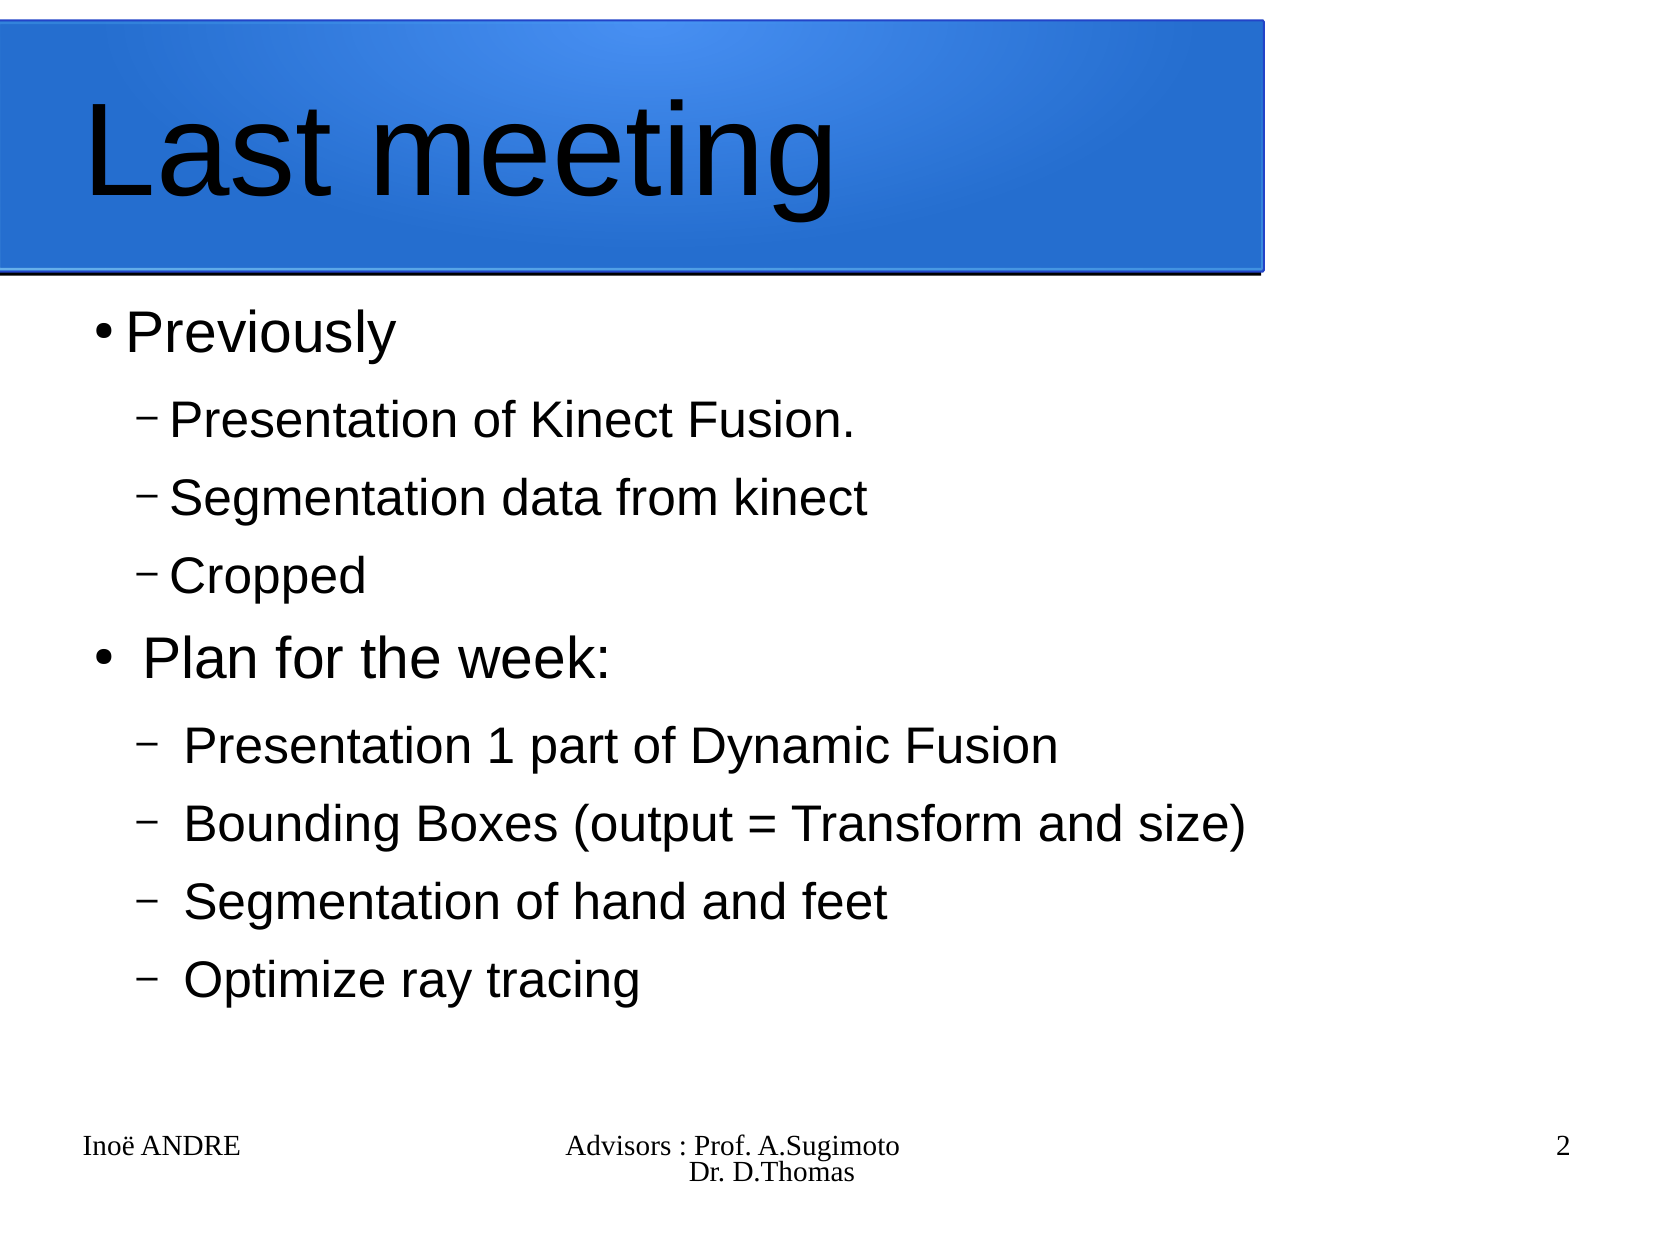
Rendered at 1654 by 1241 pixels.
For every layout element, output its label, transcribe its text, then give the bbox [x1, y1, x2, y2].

list Previously Presentation of Kinect Fusion. Segmentation data from kinect Cropped Plan for the week: Presentation 1 part of Dynamic Fusion Bounding Boxes (output = Transform and size) Segmentation of hand and feet Optimize ray tracing [82, 299, 1571, 1019]
title Last meeting [82, 47, 1235, 252]
